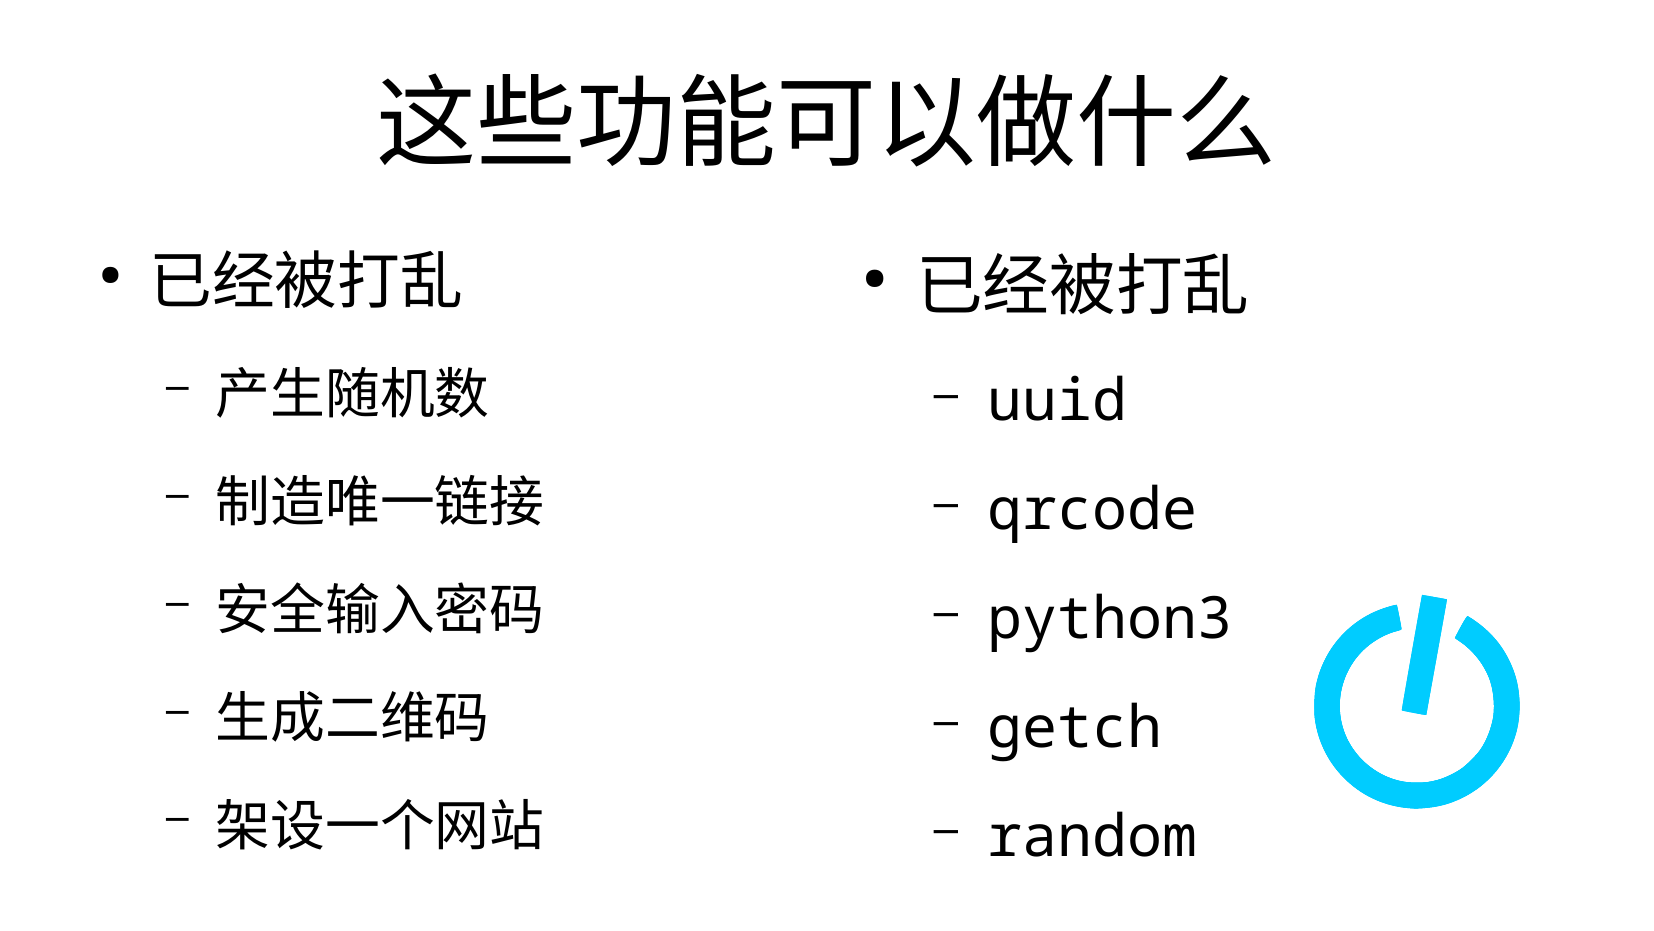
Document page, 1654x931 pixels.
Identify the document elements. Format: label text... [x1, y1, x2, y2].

list 已经被打乱 产生随机数 制造唯一链接 安全输入密码 生成二维码 架设一个网站 [82, 217, 809, 863]
list 已经被打乱 uuid qrcode python3 getch random [845, 217, 1572, 886]
title 这些功能可以做什么 [82, 37, 1571, 193]
